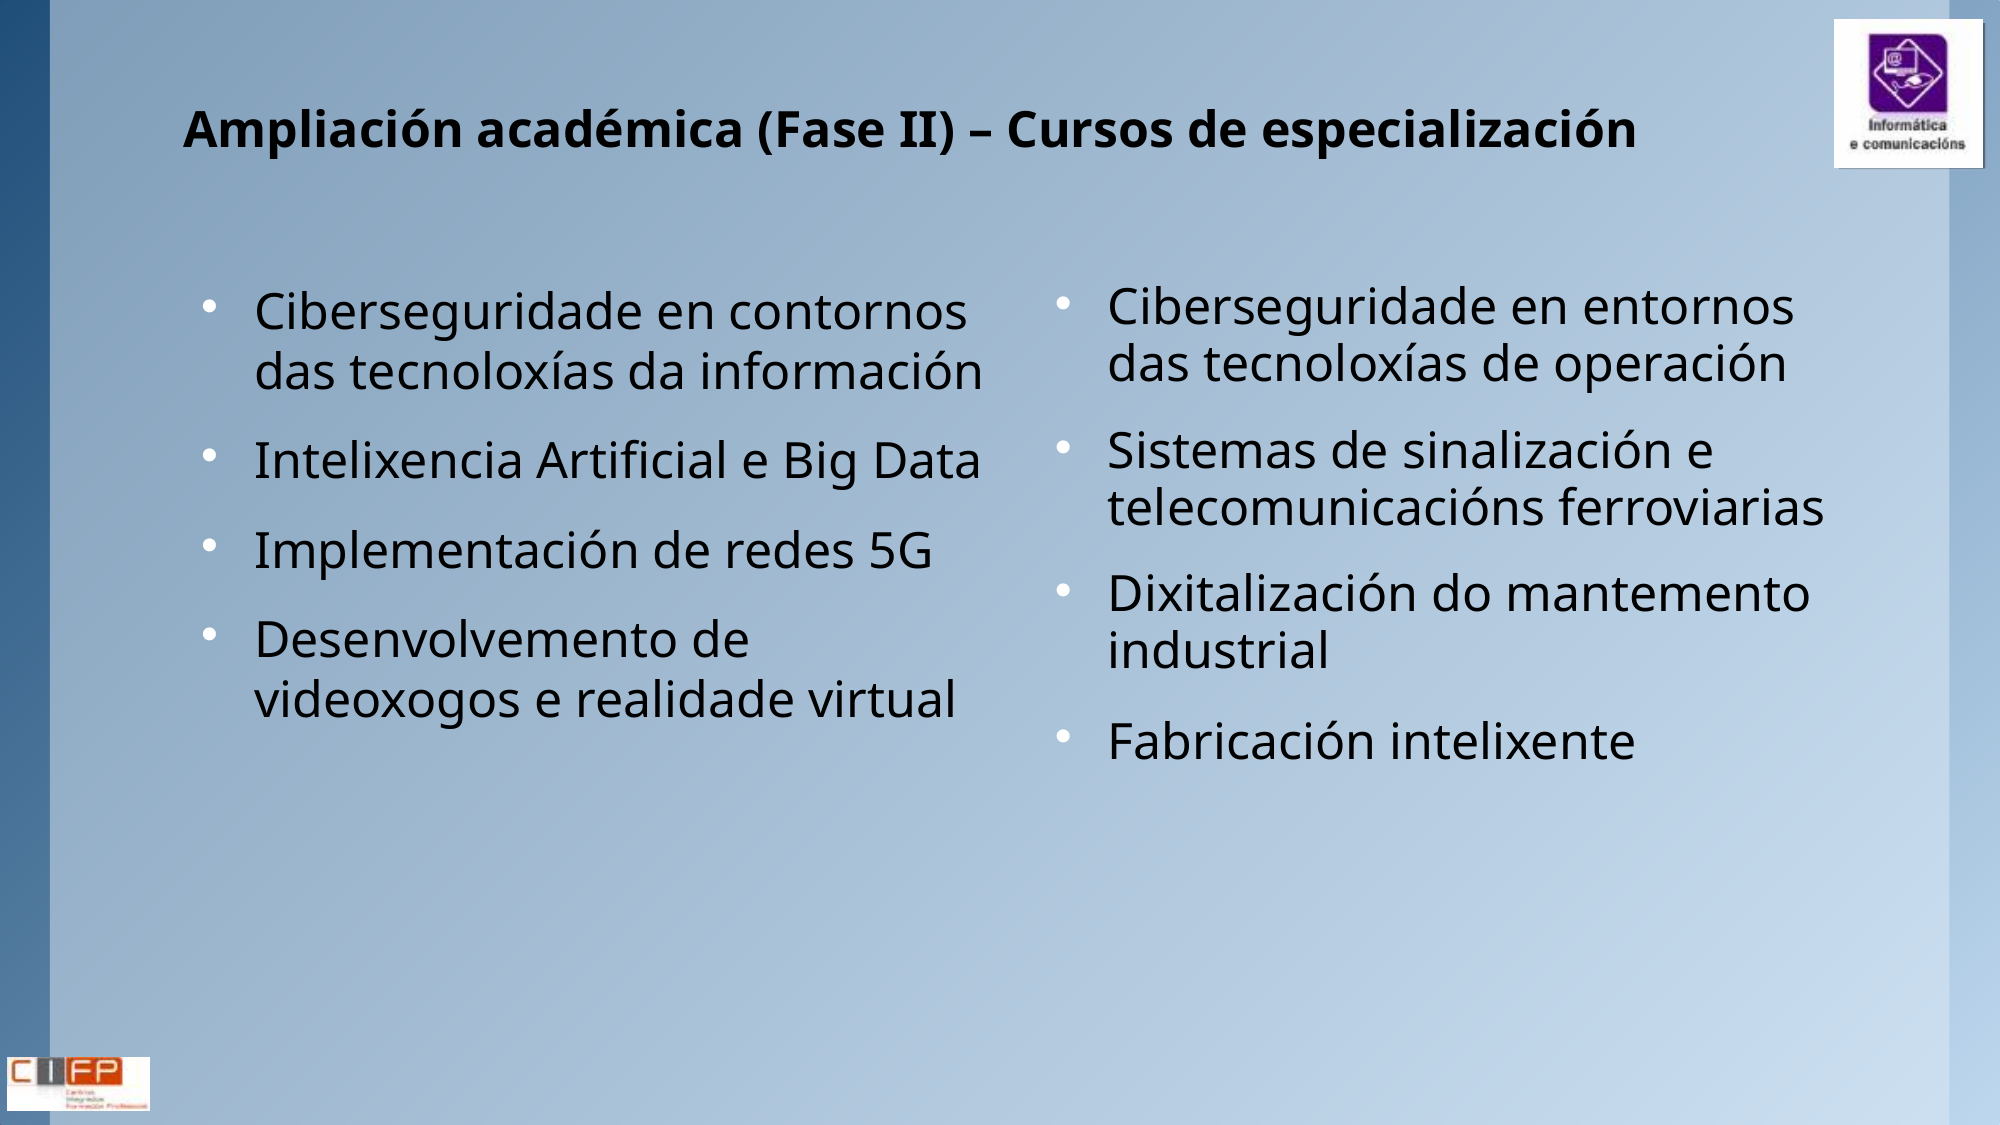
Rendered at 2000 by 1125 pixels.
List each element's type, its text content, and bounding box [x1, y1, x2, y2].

text_box Ampliación académica (Fase II) – Cursos de especialización [183, 12, 1850, 242]
picture [7, 1057, 150, 1111]
picture [1834, 19, 1983, 168]
text_box Ciberseguridade en entornos das tecnoloxías de operación Sistemas de sinalización e telecomunicacións ferroviarias Dixitalización do mantemento industrial Fabricación intelixente [1037, 279, 1851, 1013]
text_box Ciberseguridade en contornos das tecnoloxías da información Intelixencia Artificial e Big Data Implementación de redes 5G Desenvolvemento de videoxogos e realidade virtual [183, 279, 997, 1013]
